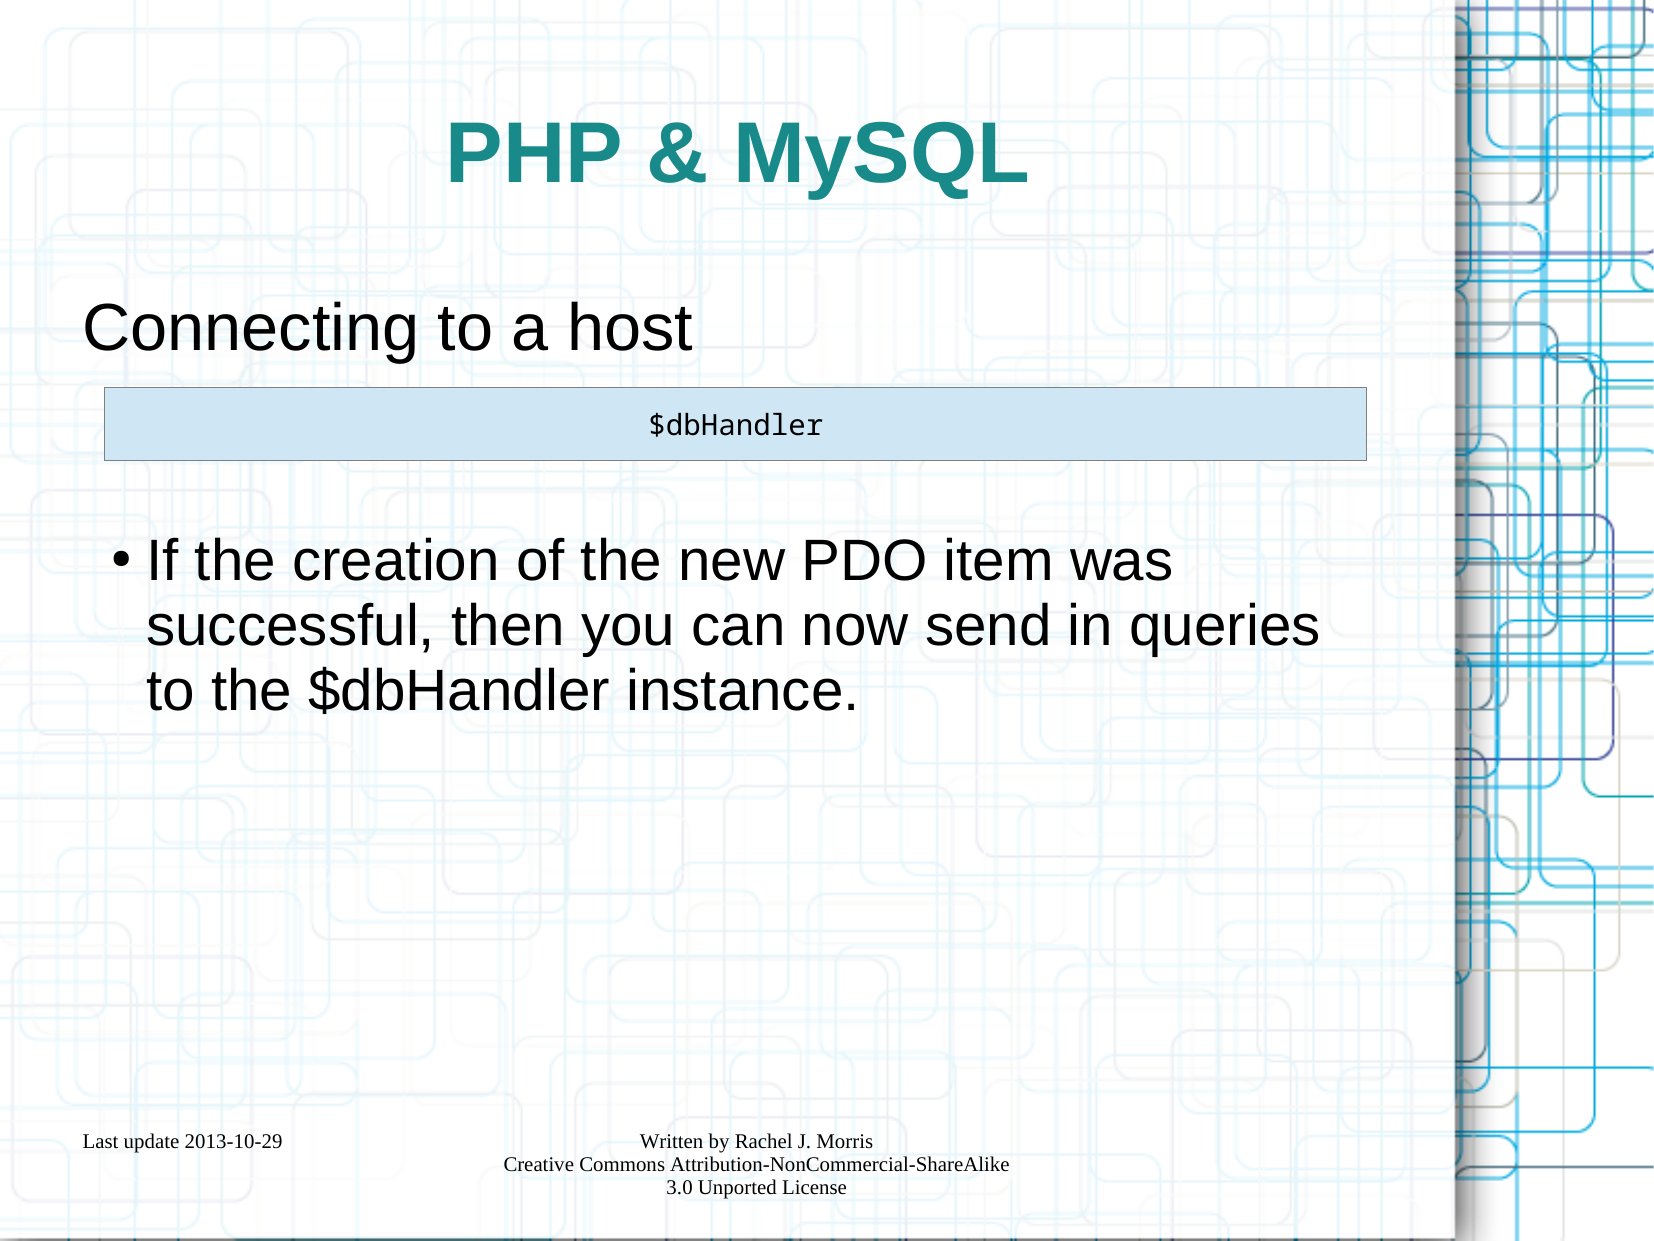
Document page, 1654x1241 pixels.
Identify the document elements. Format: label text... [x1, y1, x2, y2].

text_box $dbHandler [104, 387, 1367, 461]
picture [0, 0, 1654, 1241]
list Connecting to a host [82, 290, 1418, 1010]
text_box If the creation of the new PDO item was successful, then you can now send in queries to the $dbHandler instance. [96, 520, 1372, 731]
title PHP & MySQL [59, 49, 1418, 257]
